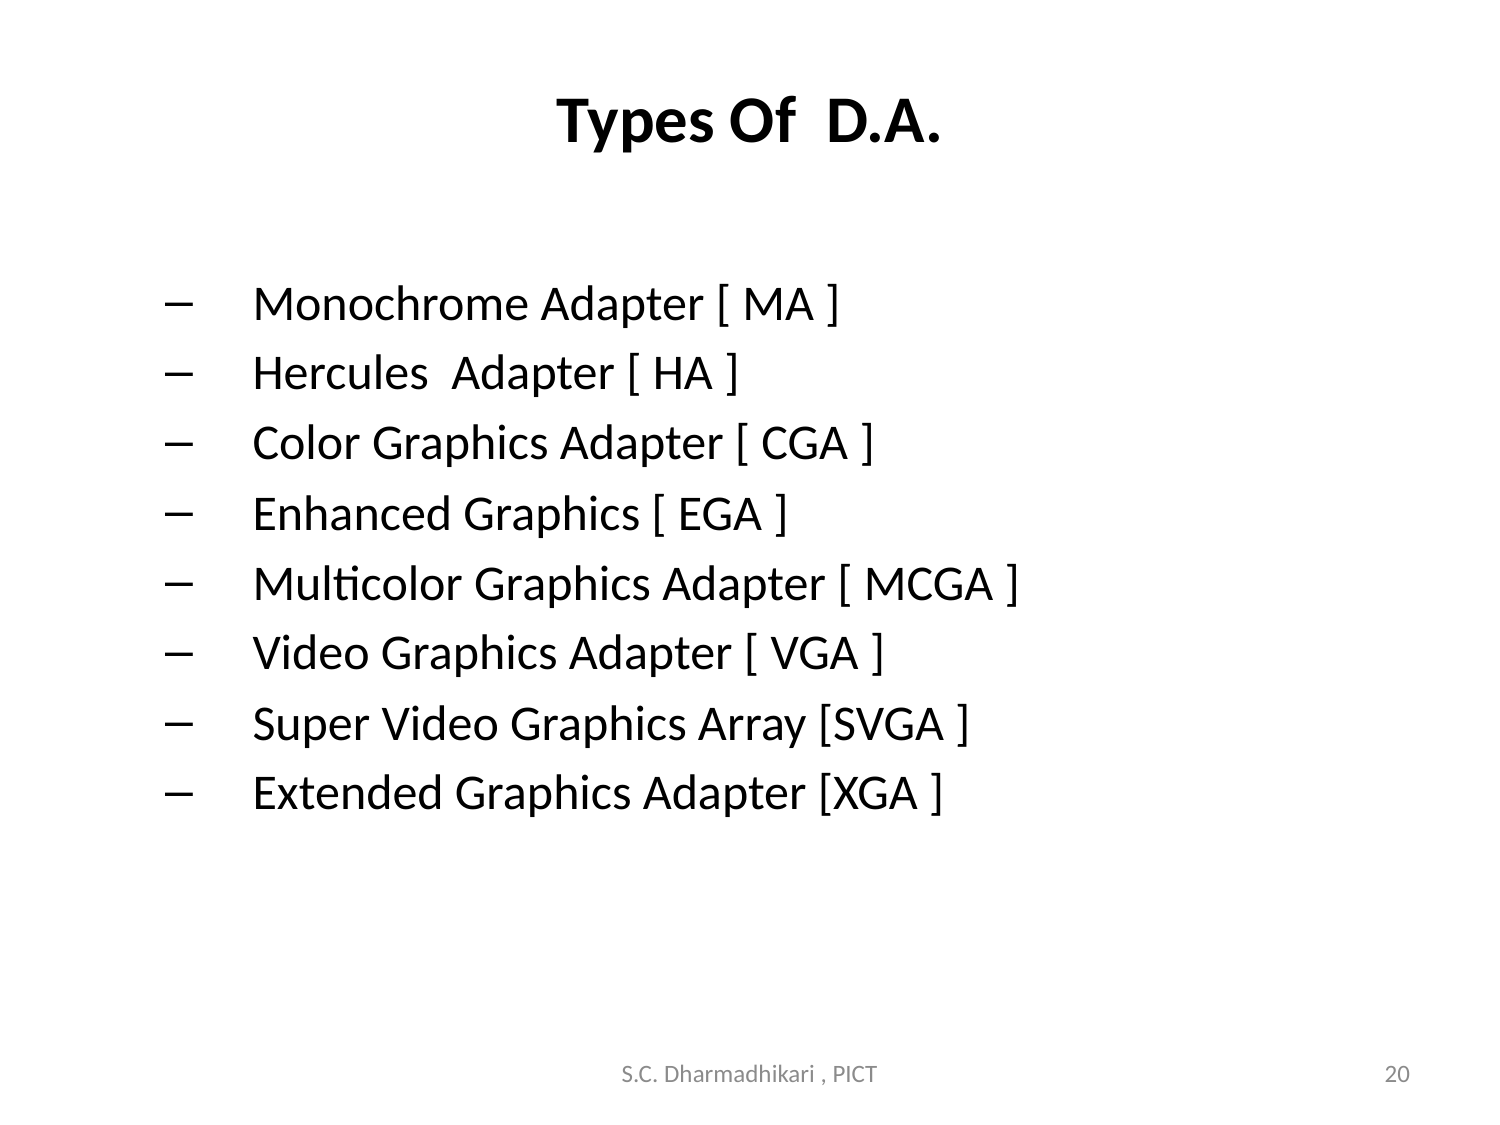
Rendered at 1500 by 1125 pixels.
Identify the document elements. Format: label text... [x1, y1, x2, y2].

list Monochrome Adapter [ MA ] Hercules Adapter [ HA ] Color Graphics Adapter [ CGA ] Enhanced Graphics [ EGA ] Multicolor Graphics Adapter [ MCGA ] Video Graphics Adapter [ VGA ] Super Video Graphics Array [SVGA ] Extended Graphics Adapter [XGA ] [75, 262, 1425, 1005]
slide_number <number> [1074, 1042, 1425, 1103]
footer S.C. Dharmadhikari , PICT [512, 1042, 988, 1103]
title Types Of D.A. [75, 45, 1425, 188]
